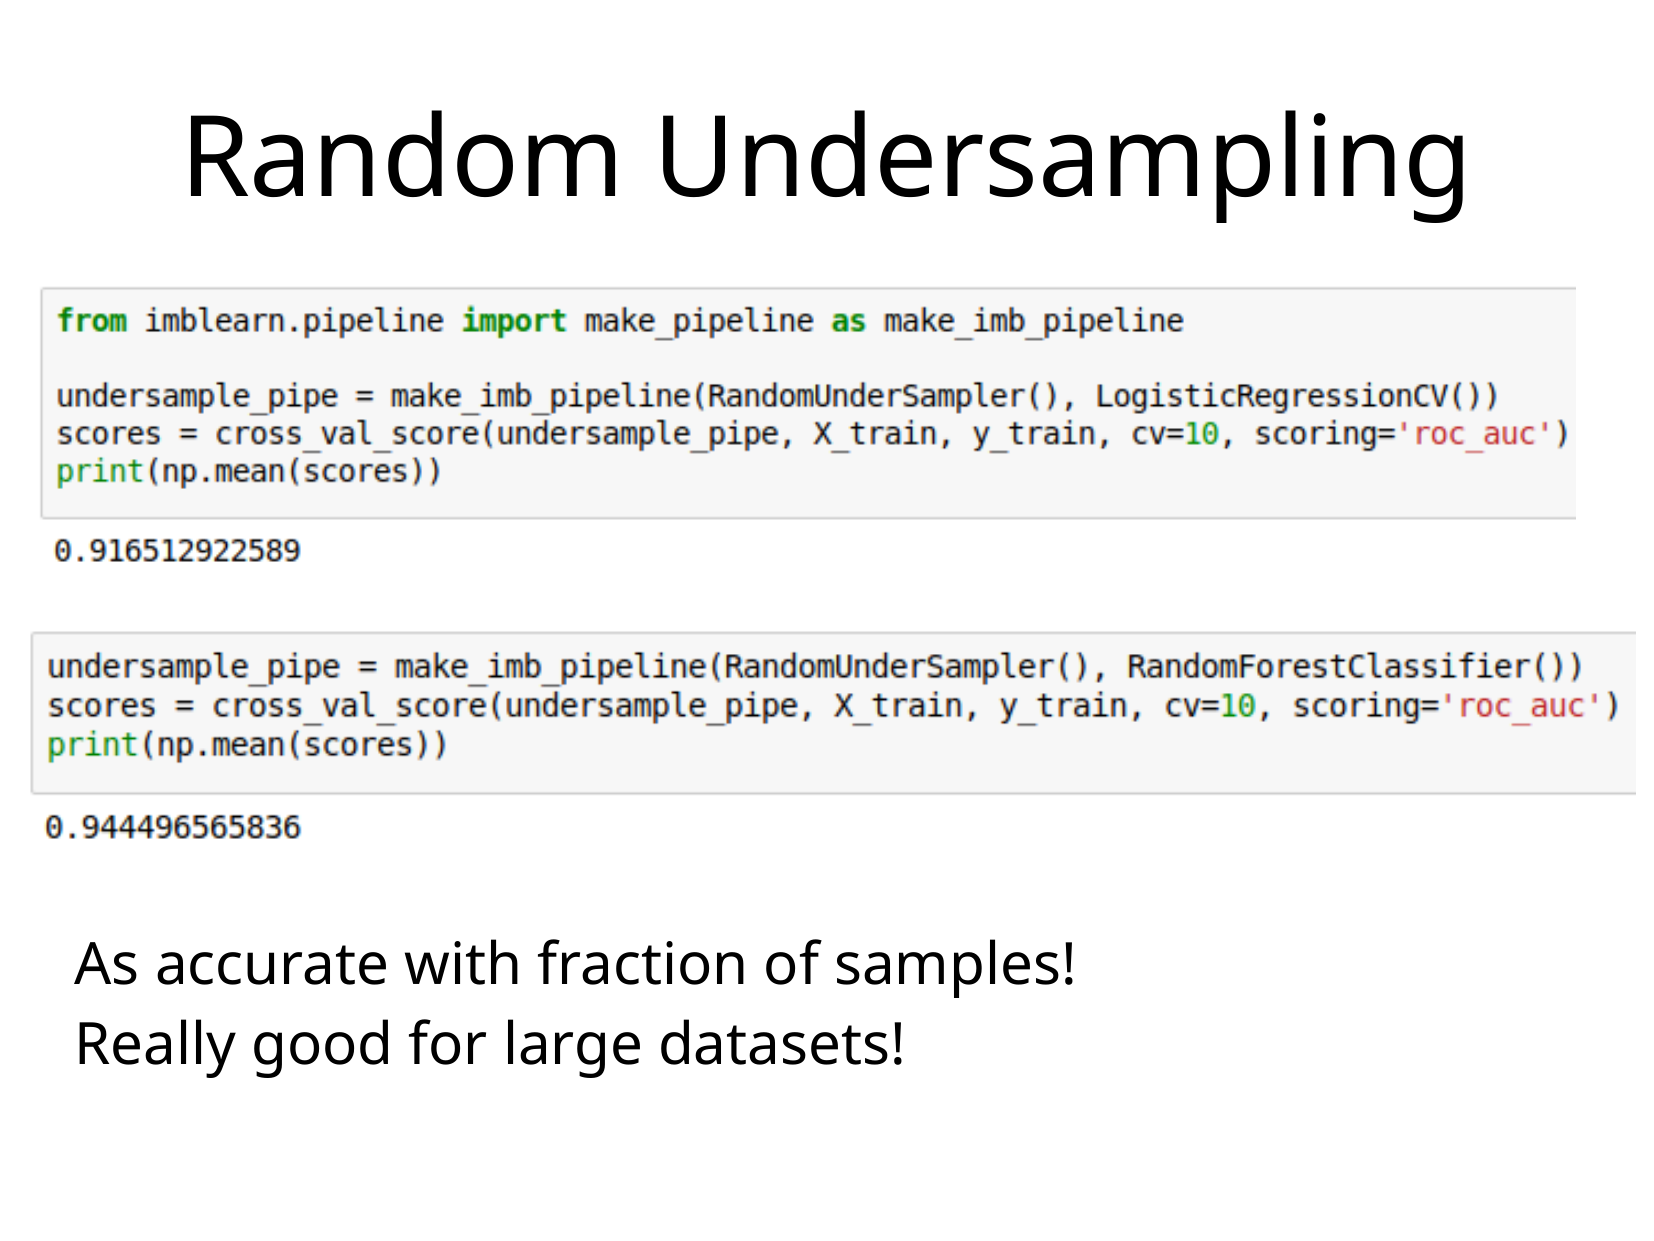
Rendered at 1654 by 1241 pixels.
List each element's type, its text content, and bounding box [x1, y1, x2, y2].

picture [13, 614, 1636, 856]
picture [30, 279, 1576, 573]
text_box As accurate with fraction of samples! Really good for large datasets! [60, 915, 1246, 1106]
title Random Undersampling [82, 49, 1571, 257]
